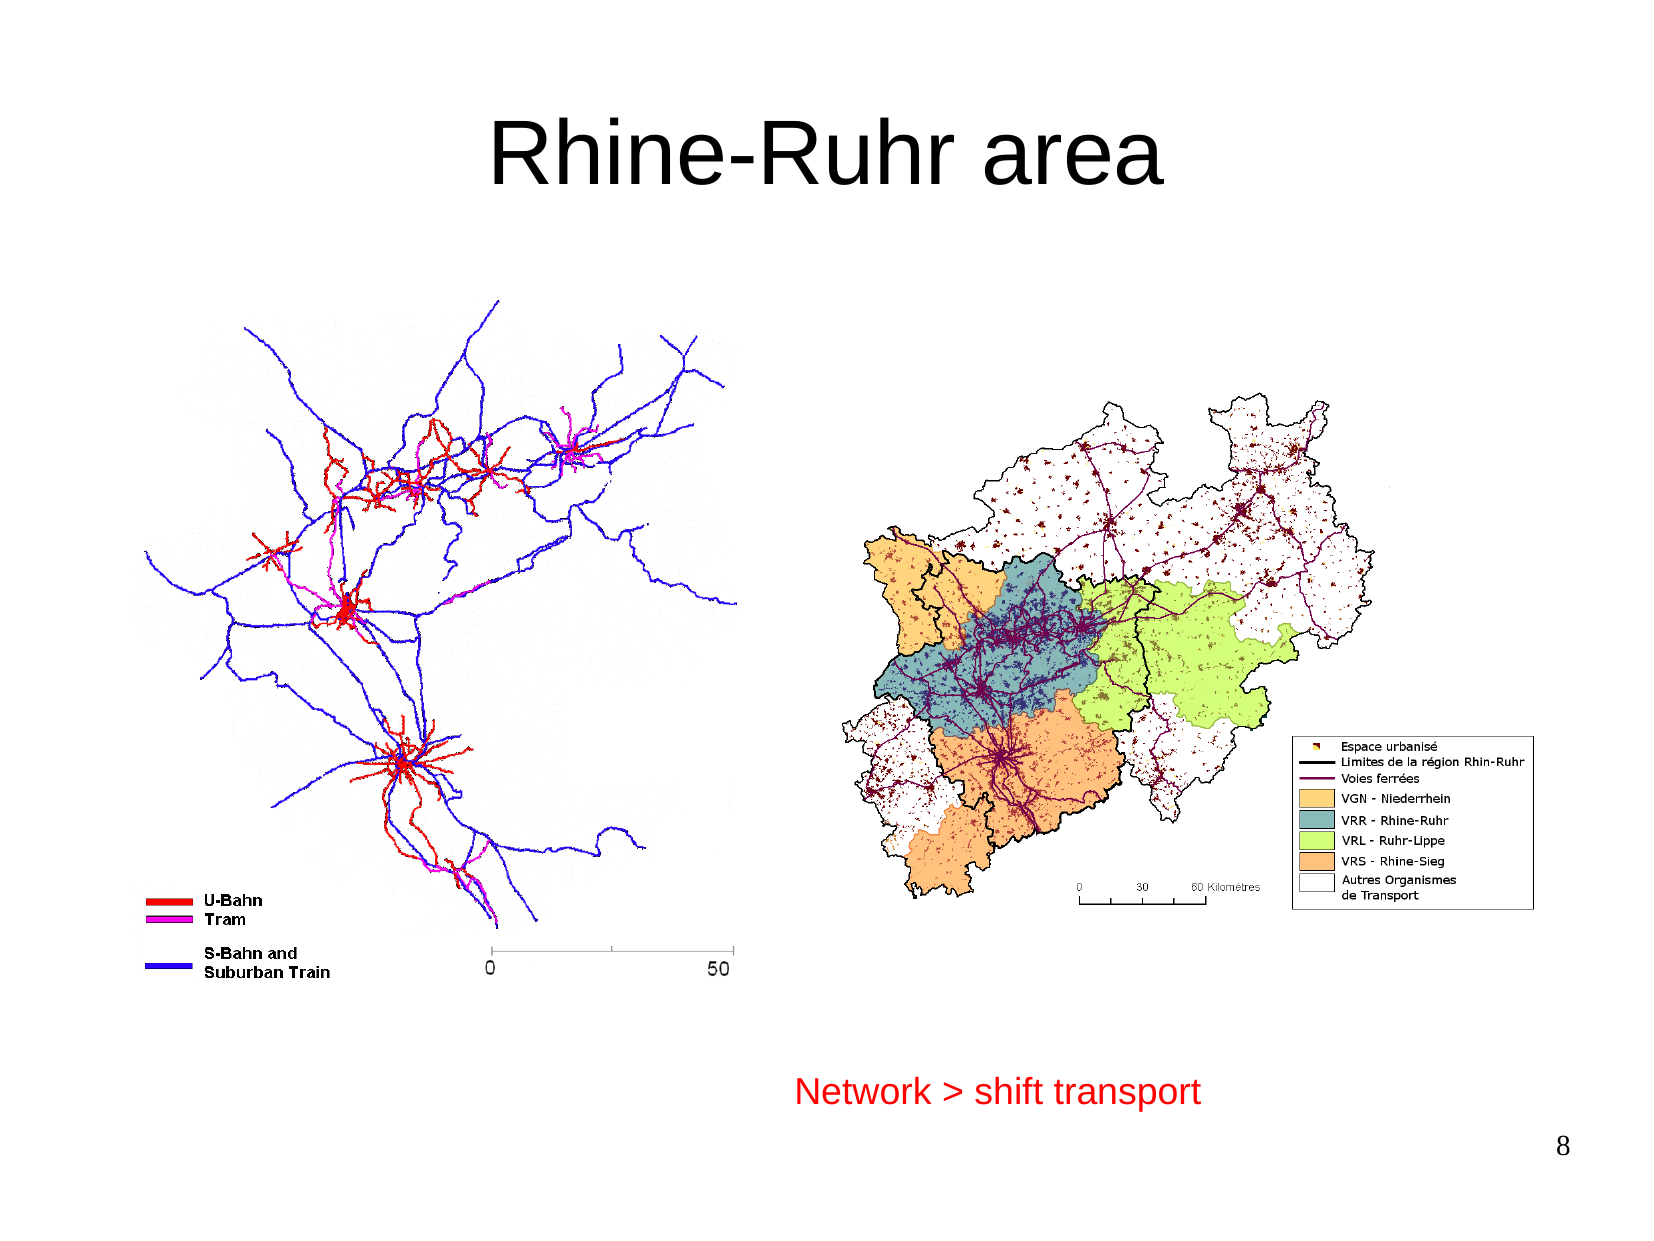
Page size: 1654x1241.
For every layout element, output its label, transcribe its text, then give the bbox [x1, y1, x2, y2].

title Rhine-Ruhr area [82, 49, 1571, 257]
picture [127, 290, 748, 1010]
text_box Network > shift transport [779, 1062, 1217, 1120]
picture [828, 385, 1539, 915]
